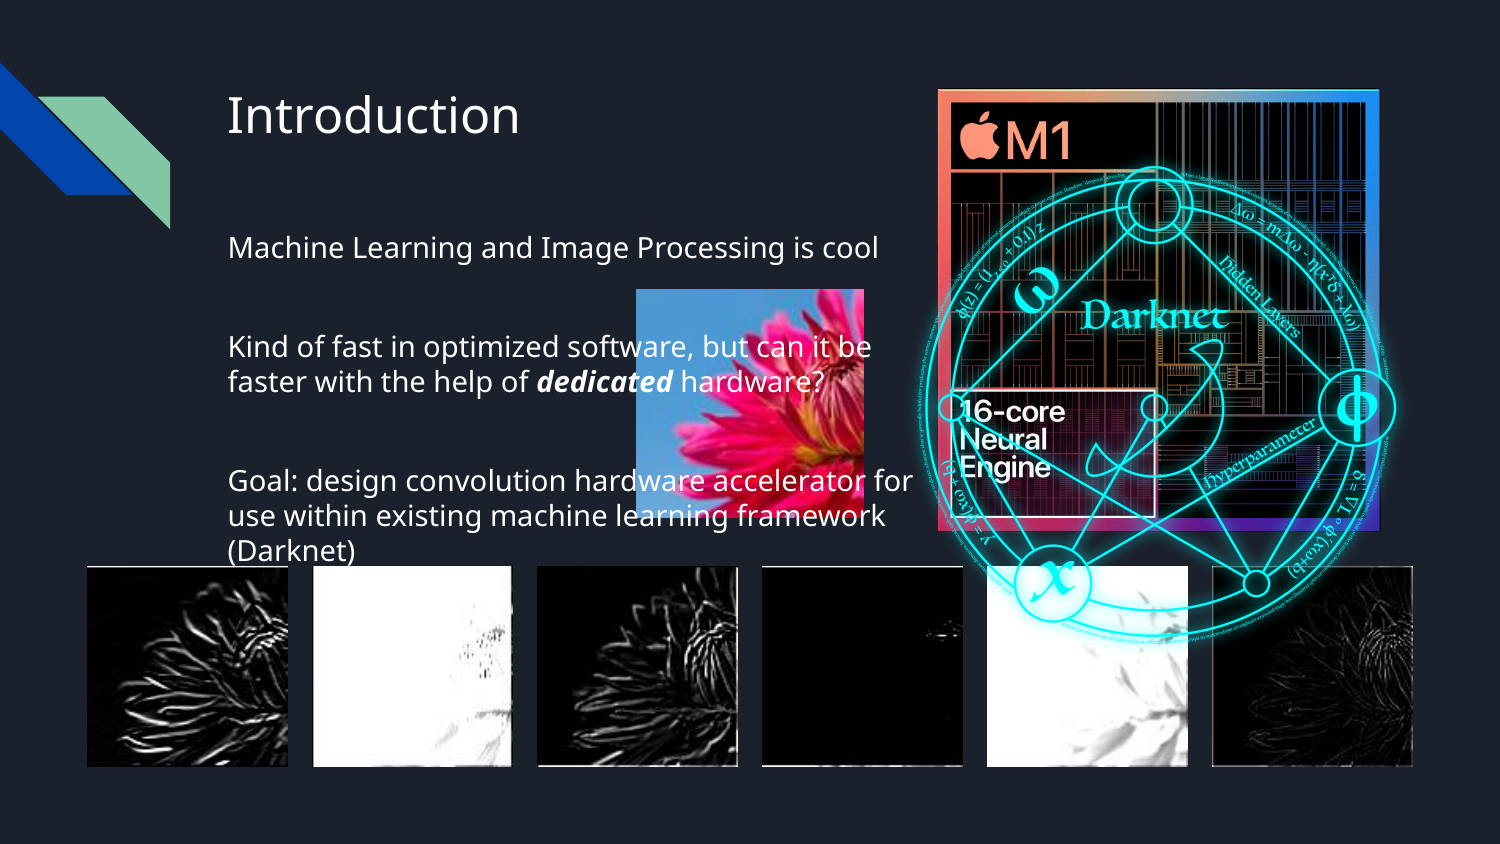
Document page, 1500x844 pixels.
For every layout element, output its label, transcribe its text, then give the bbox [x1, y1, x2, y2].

picture [87, 566, 288, 767]
picture [636, 88, 1500, 767]
picture [537, 583, 738, 767]
text_box Kind of fast in optimized software, but can it be faster with the help of dedicated hardware? [212, 313, 730, 414]
text_box Goal: design convolution hardware accelerator for use within existing machine learning framework (Darknet) [212, 447, 902, 583]
text_box Machine Learning and Image Processing is cool [212, 214, 730, 280]
title Introduction [212, 64, 1368, 214]
picture [312, 583, 513, 767]
